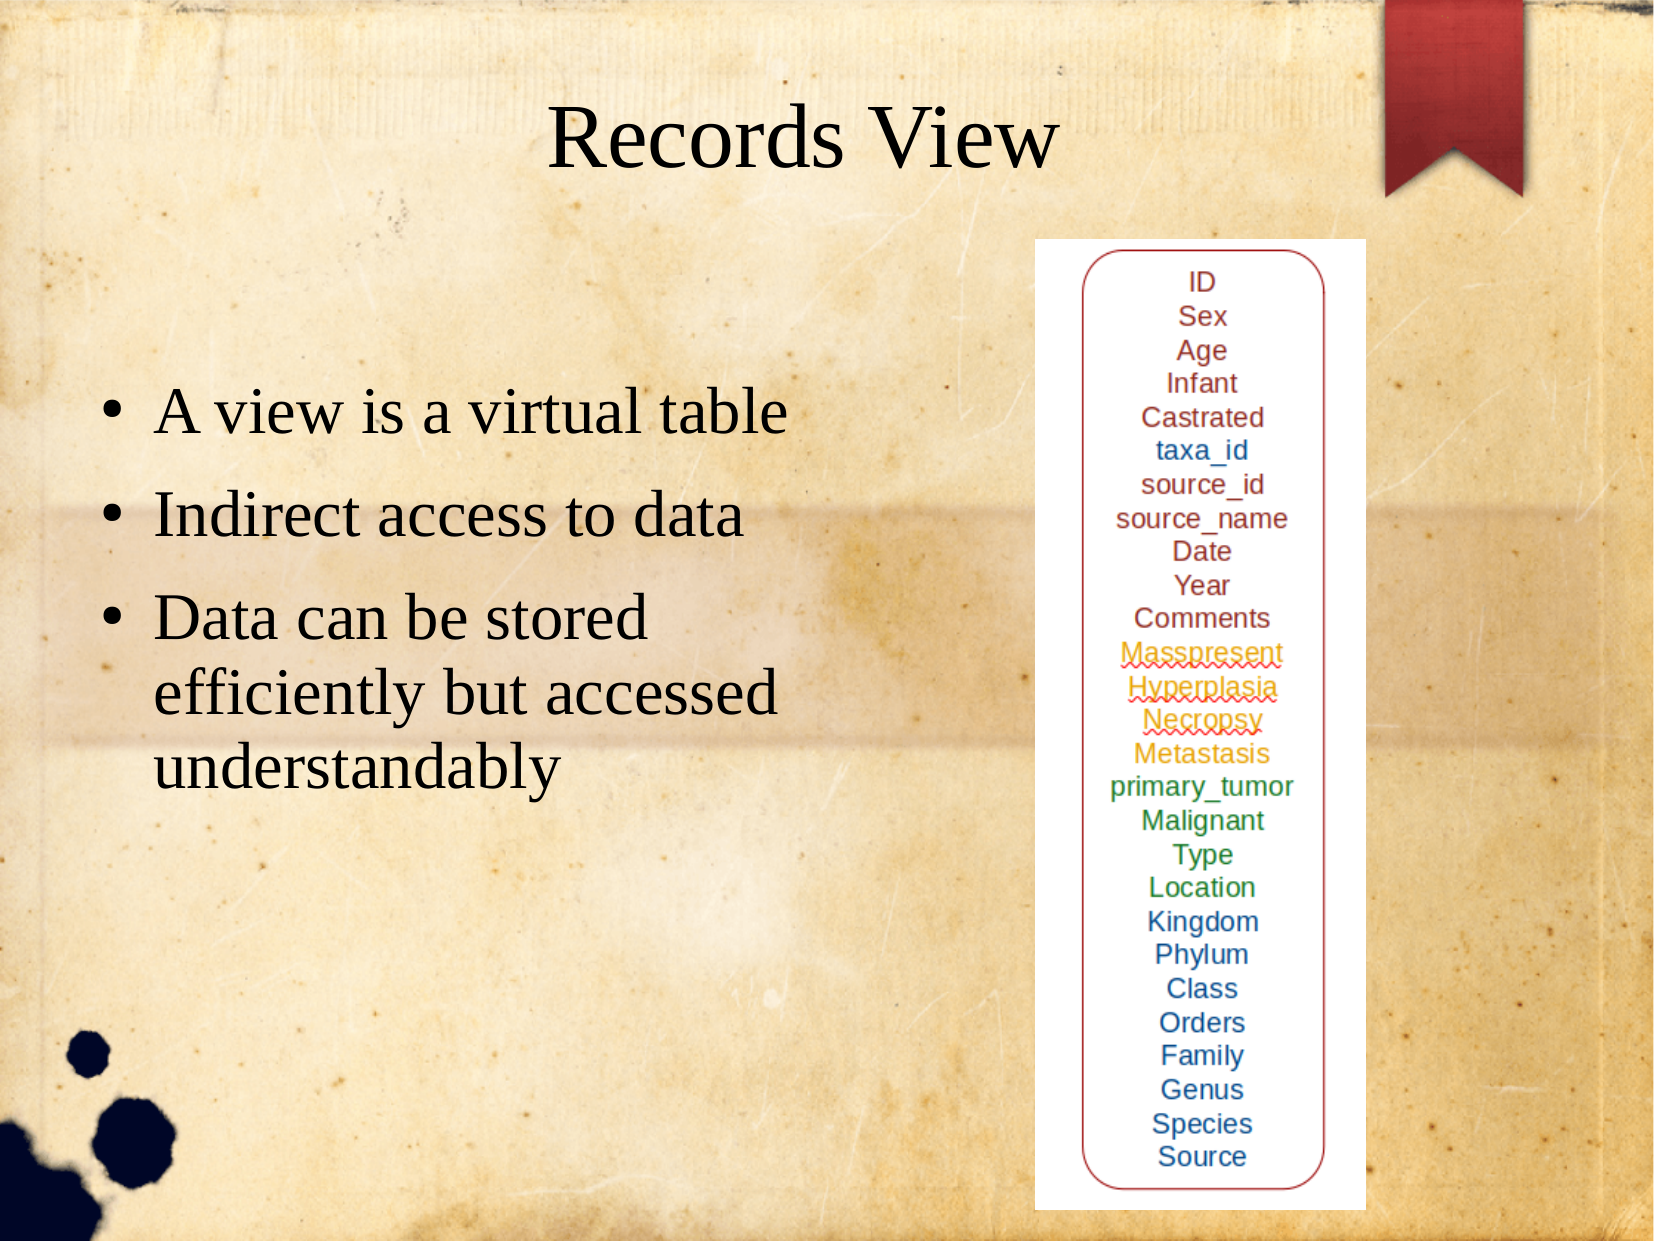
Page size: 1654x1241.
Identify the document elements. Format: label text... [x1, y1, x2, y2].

title Records View [60, 32, 1549, 241]
picture [0, 0, 1654, 1241]
list A view is a virtual table Indirect access to data Data can be stored efficiently but accessed understandably [82, 270, 793, 1096]
